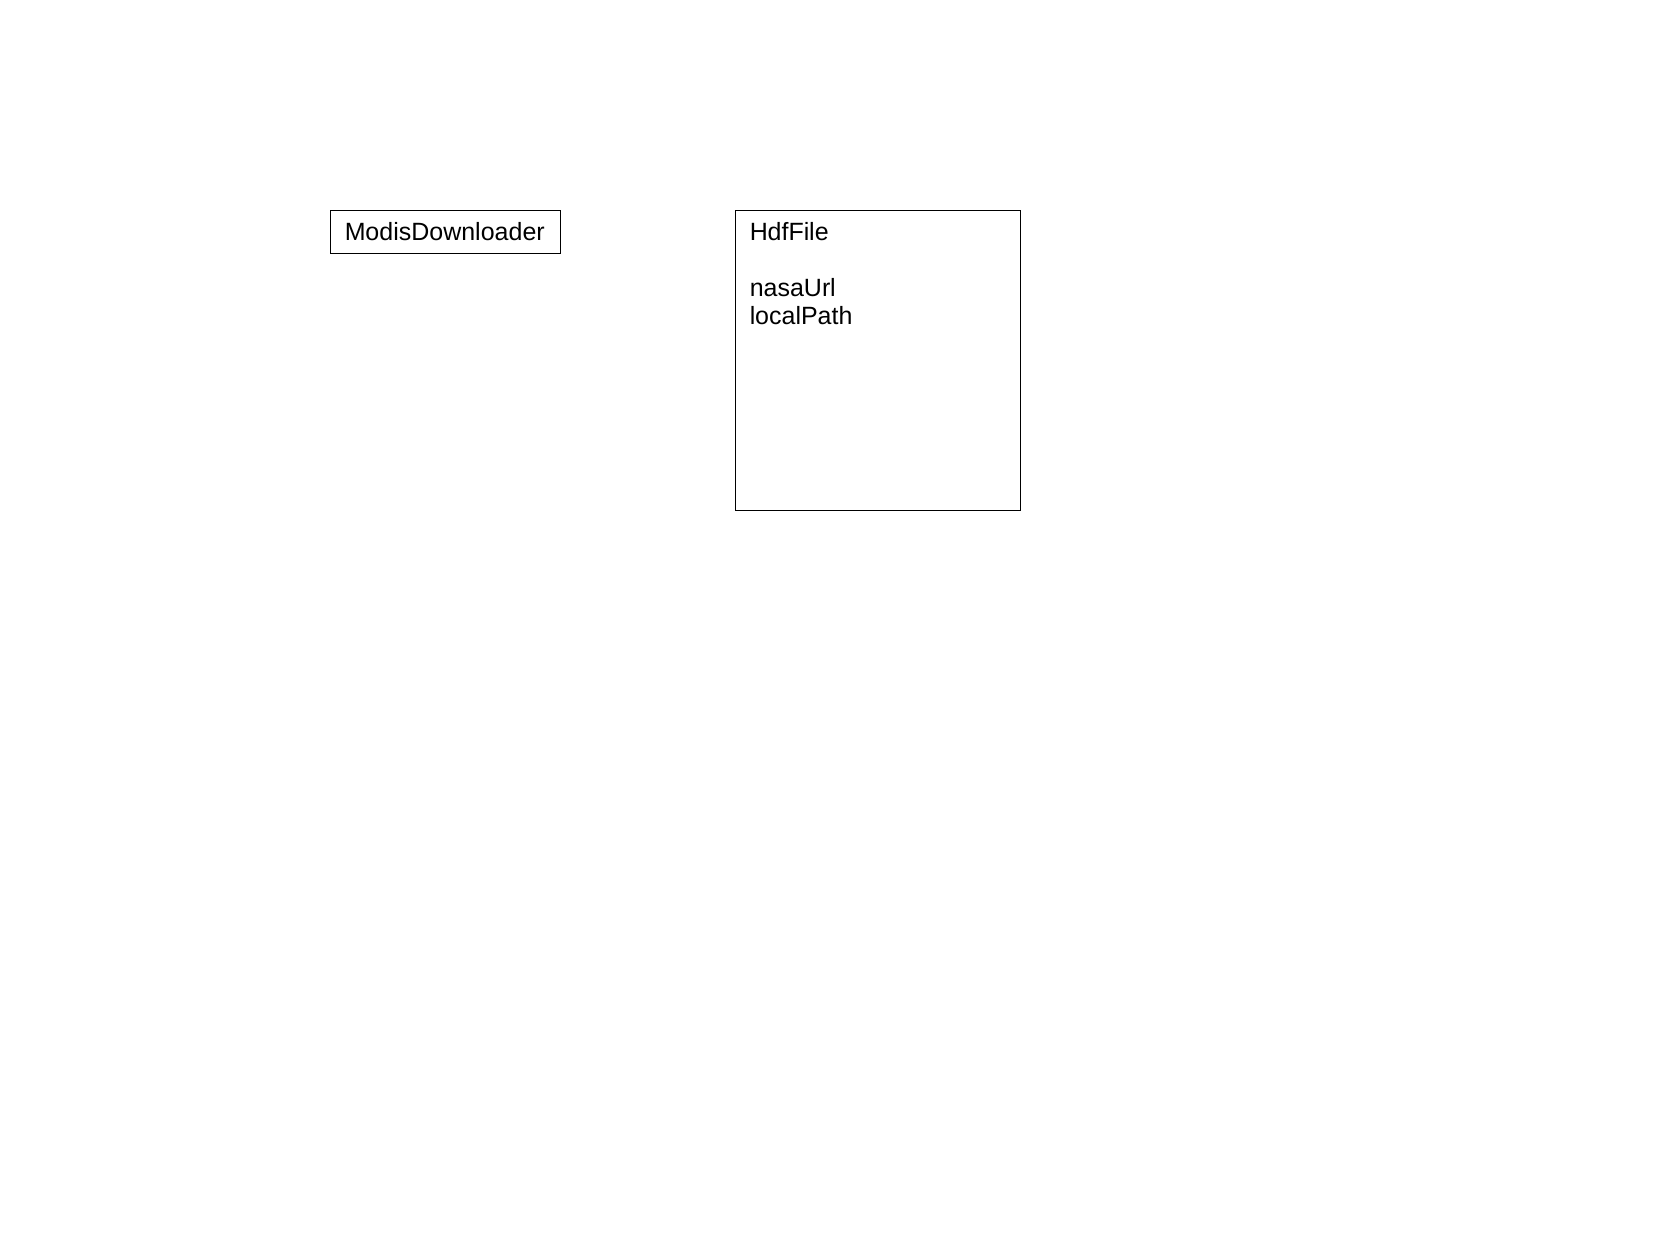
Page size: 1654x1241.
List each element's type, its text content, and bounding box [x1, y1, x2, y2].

text_box ModisDownloader [330, 210, 561, 254]
text_box HdfFile nasaUrl localPath [735, 210, 1021, 511]
